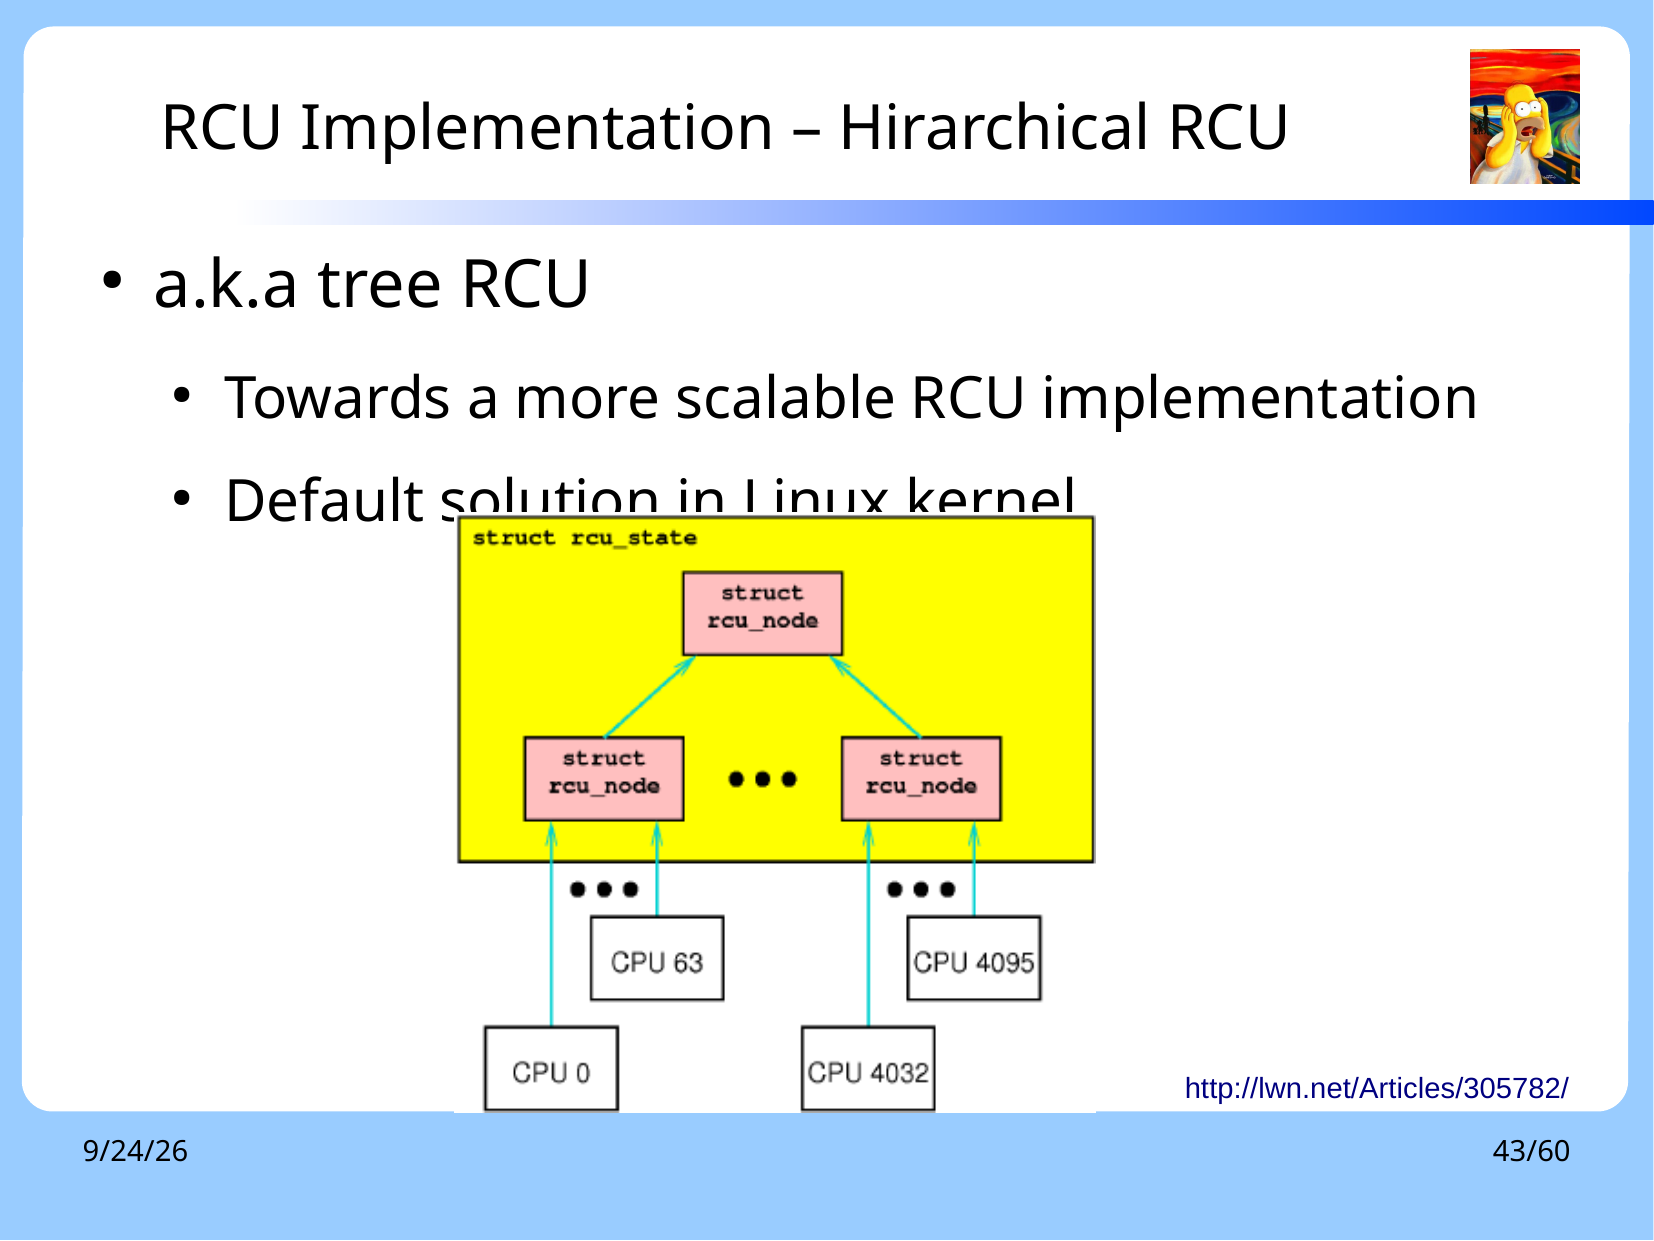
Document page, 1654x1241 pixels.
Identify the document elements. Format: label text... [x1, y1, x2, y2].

text_box http://lwn.net/Articles/305782/ [1170, 1065, 1620, 1113]
list a.k.a tree RCU Towards a more scalable RCU implementation Default solution in Linux kernel [82, 236, 1571, 1055]
picture [1470, 49, 1580, 184]
title RCU Implementation – Hirarchical RCU [82, 49, 1371, 201]
picture [454, 512, 1096, 1113]
